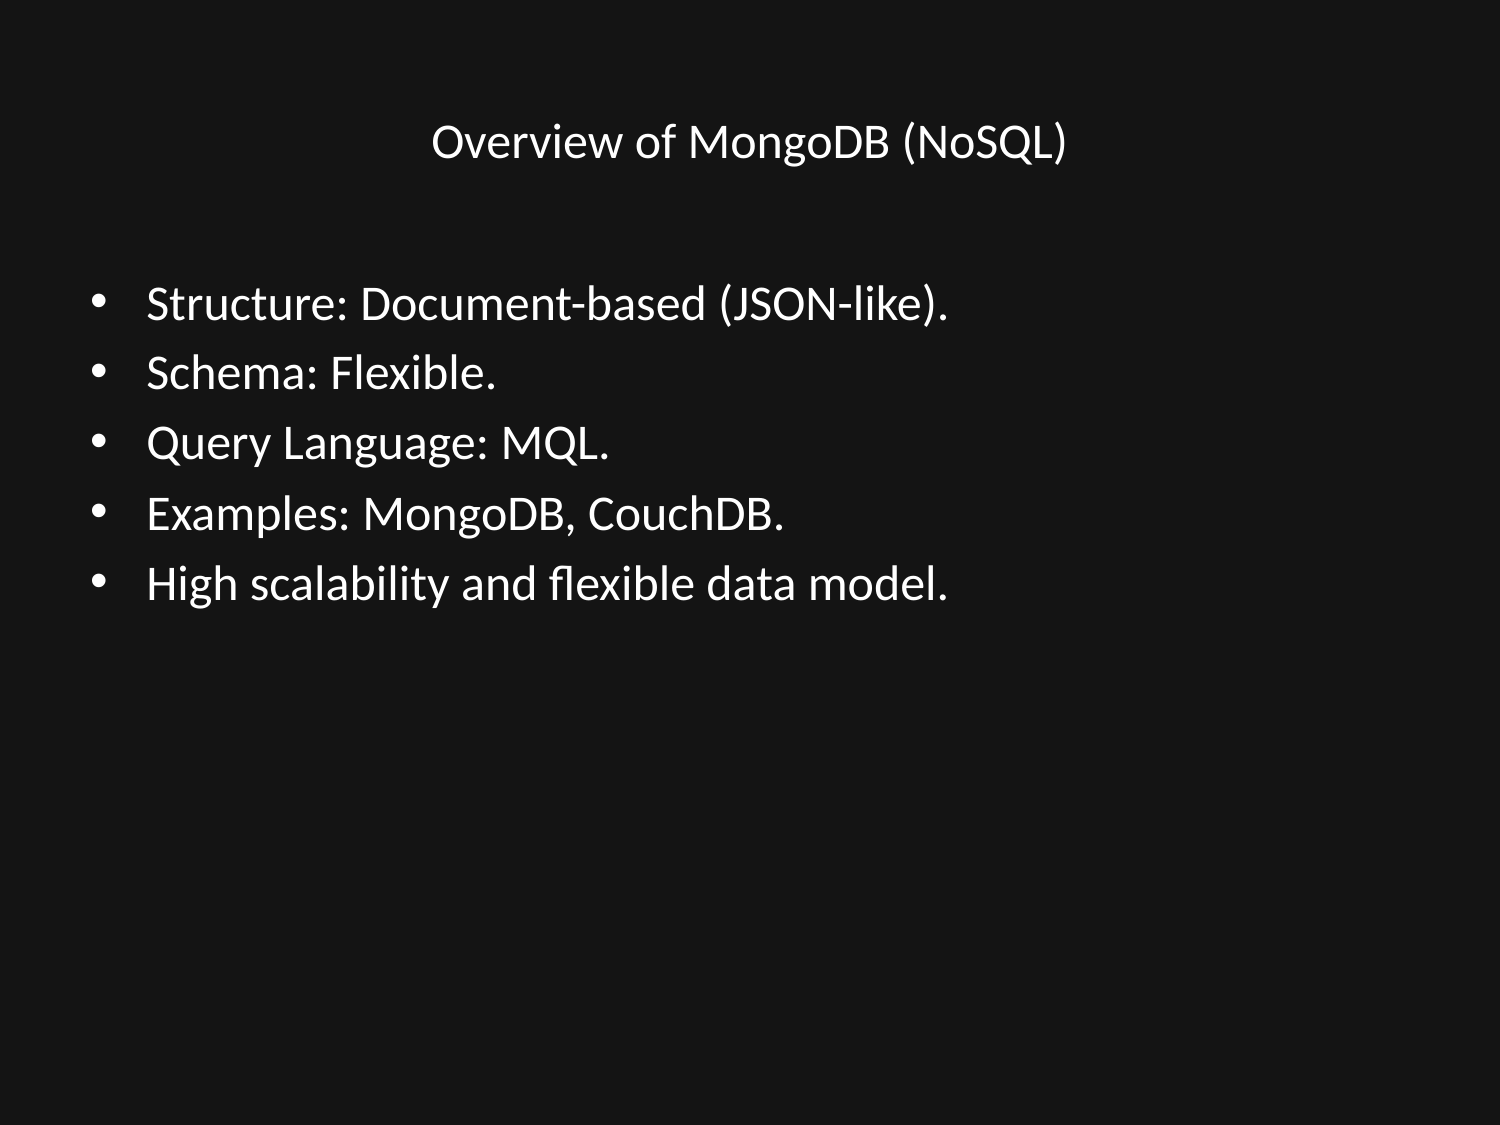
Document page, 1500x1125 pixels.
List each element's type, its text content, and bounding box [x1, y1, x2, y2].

list Structure: Document-based (JSON-like). Schema: Flexible. Query Language: MQL. Examples: MongoDB, CouchDB. High scalability and flexible data model. [75, 262, 1425, 1005]
title Overview of MongoDB (NoSQL) [75, 45, 1425, 233]
